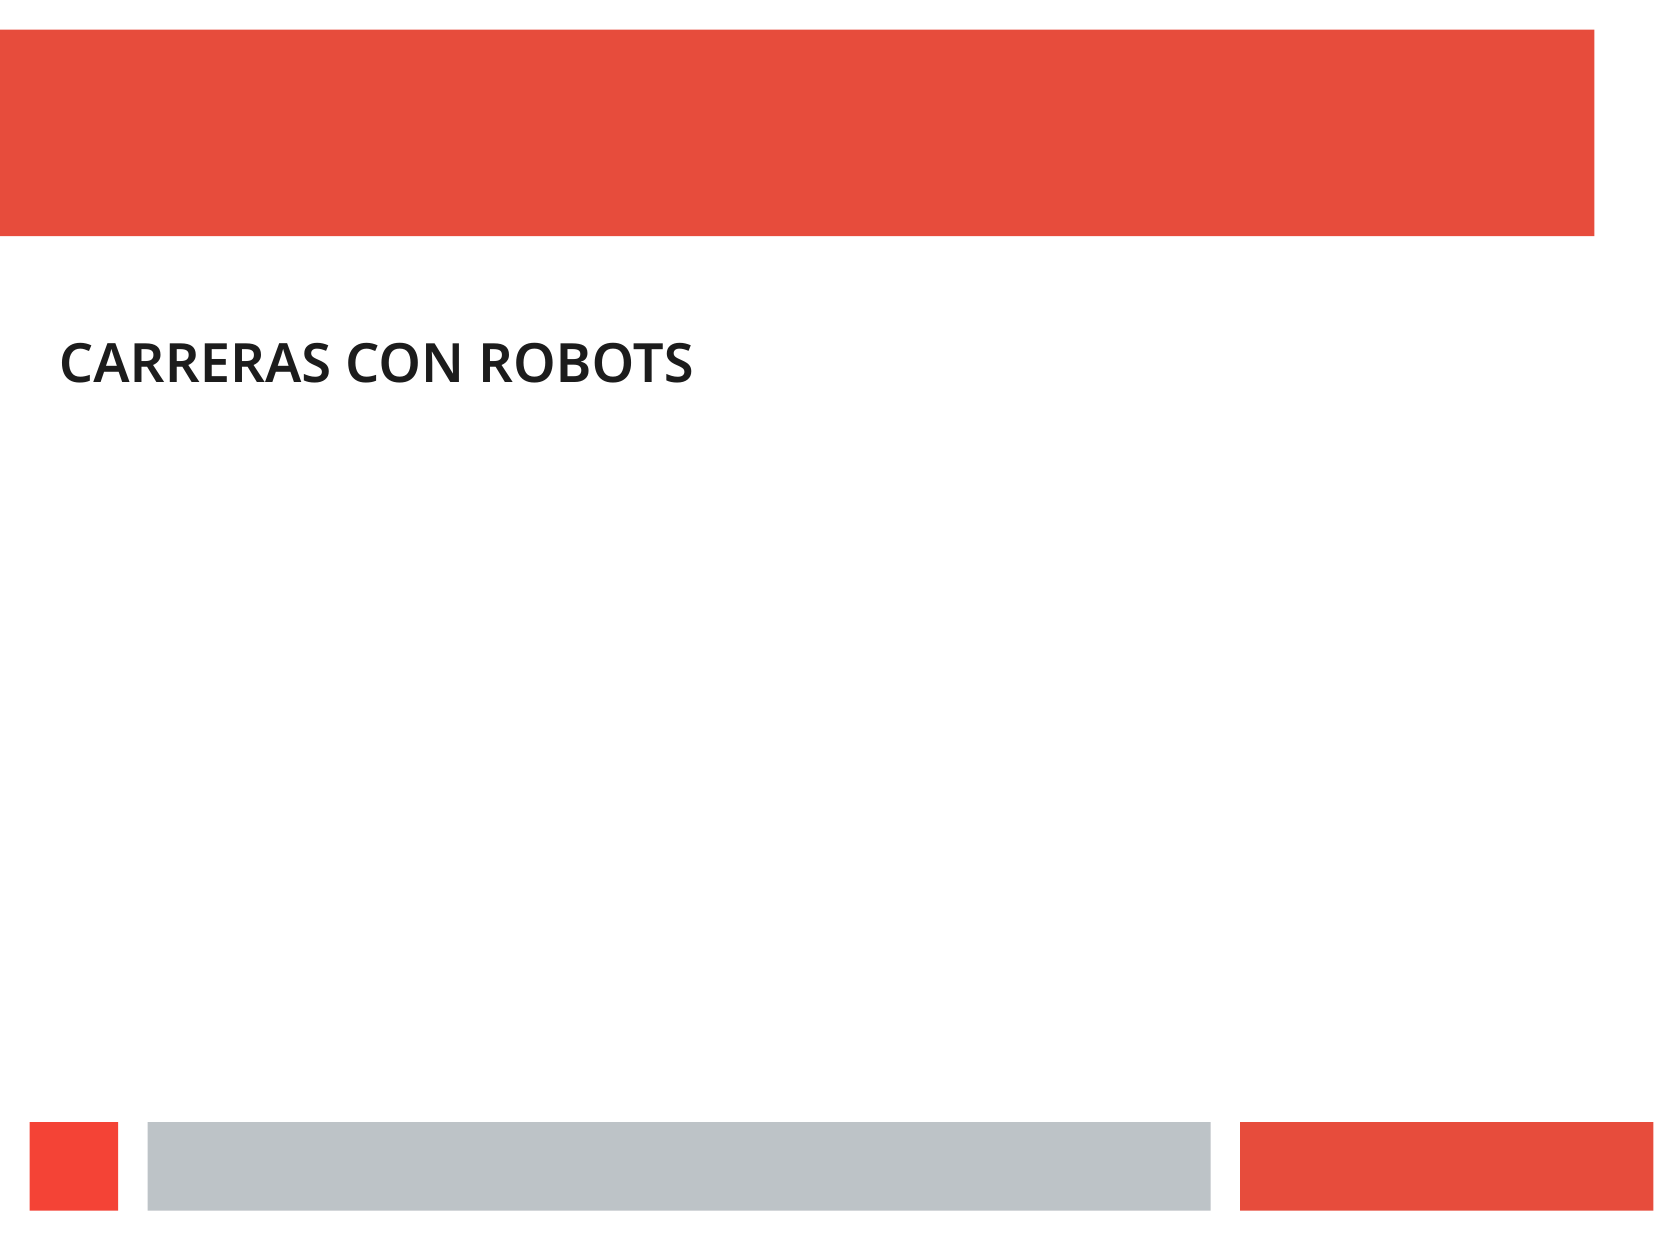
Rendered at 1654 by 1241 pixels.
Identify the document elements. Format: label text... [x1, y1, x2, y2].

list CARRERAS CON ROBOTS [59, 324, 1565, 1093]
